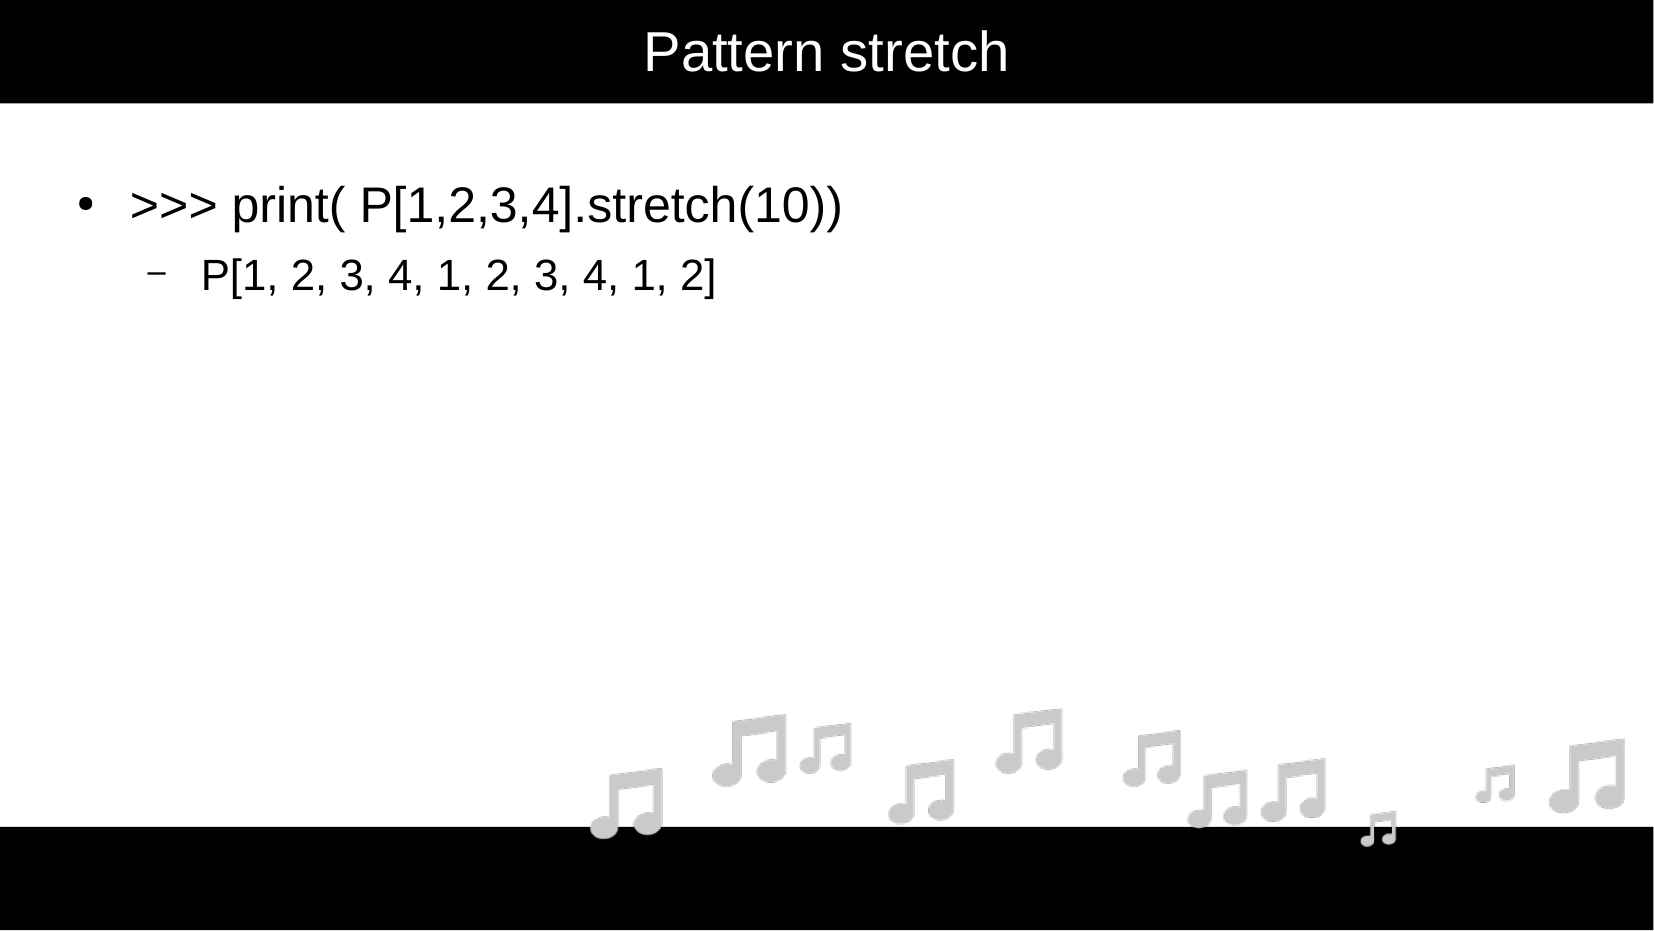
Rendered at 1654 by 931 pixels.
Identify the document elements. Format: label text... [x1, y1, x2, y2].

list >>> print( P[1,2,3,4].stretch(10)) P[1, 2, 3, 4, 1, 2, 3, 4, 1, 2] [59, 177, 1595, 768]
title Pattern stretch [59, 6, 1595, 98]
